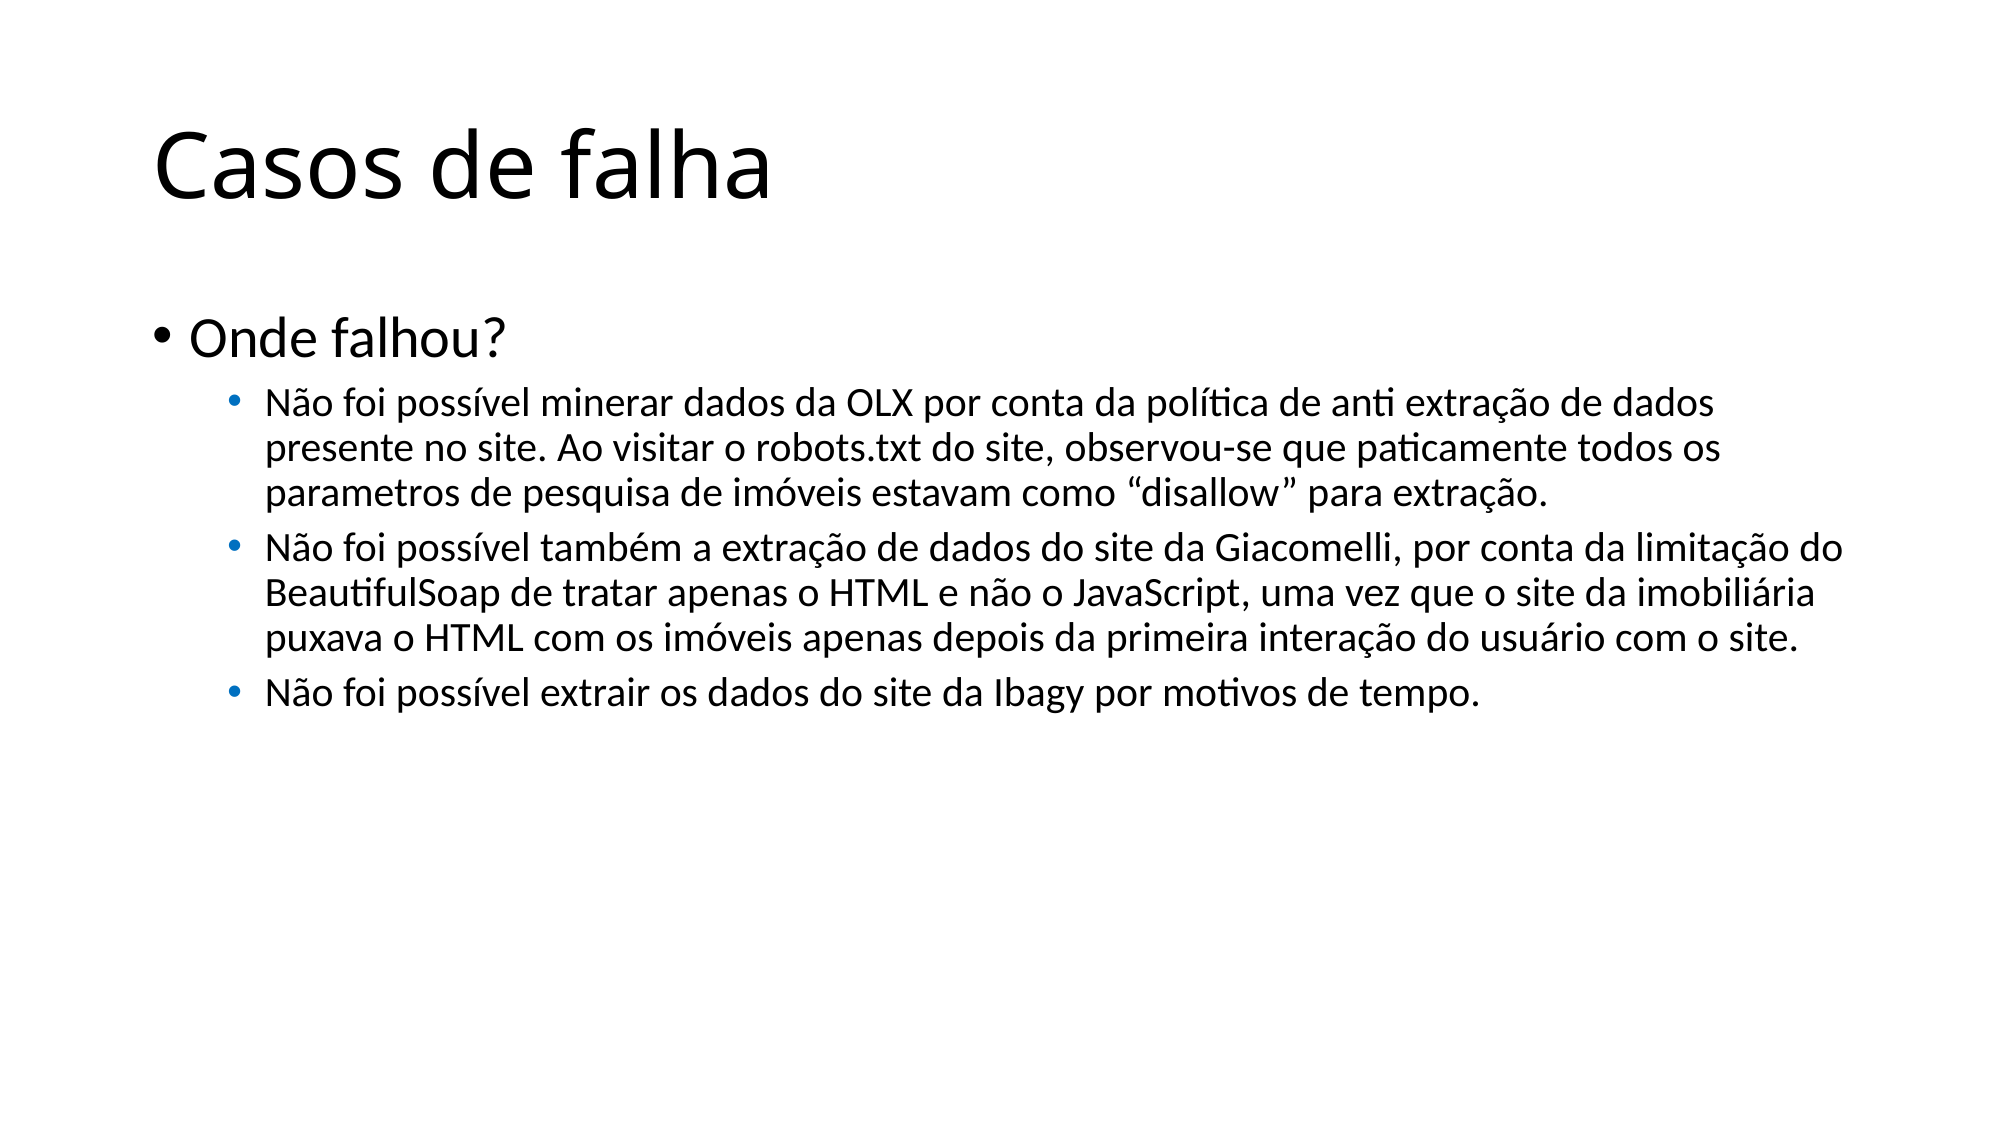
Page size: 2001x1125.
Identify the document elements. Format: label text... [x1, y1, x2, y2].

text_box Onde falhou? Não foi possível minerar dados da OLX por conta da política de anti extração de dados presente no site. Ao visitar o robots.txt do site, observou-se que paticamente todos os parametros de pesquisa de imóveis estavam como “disallow” para extração. Não foi possível também a extração de dados do site da Giacomelli, por conta da limitação do BeautifulSoap de tratar apenas o HTML e não o JavaScript, uma vez que o site da imobiliária puxava o HTML com os imóveis apenas depois da primeira interação do usuário com o site. Não foi possível extrair os dados do site da Ibagy por motivos de tempo. [137, 299, 1863, 1014]
text_box Casos de falha [137, 59, 1863, 278]
